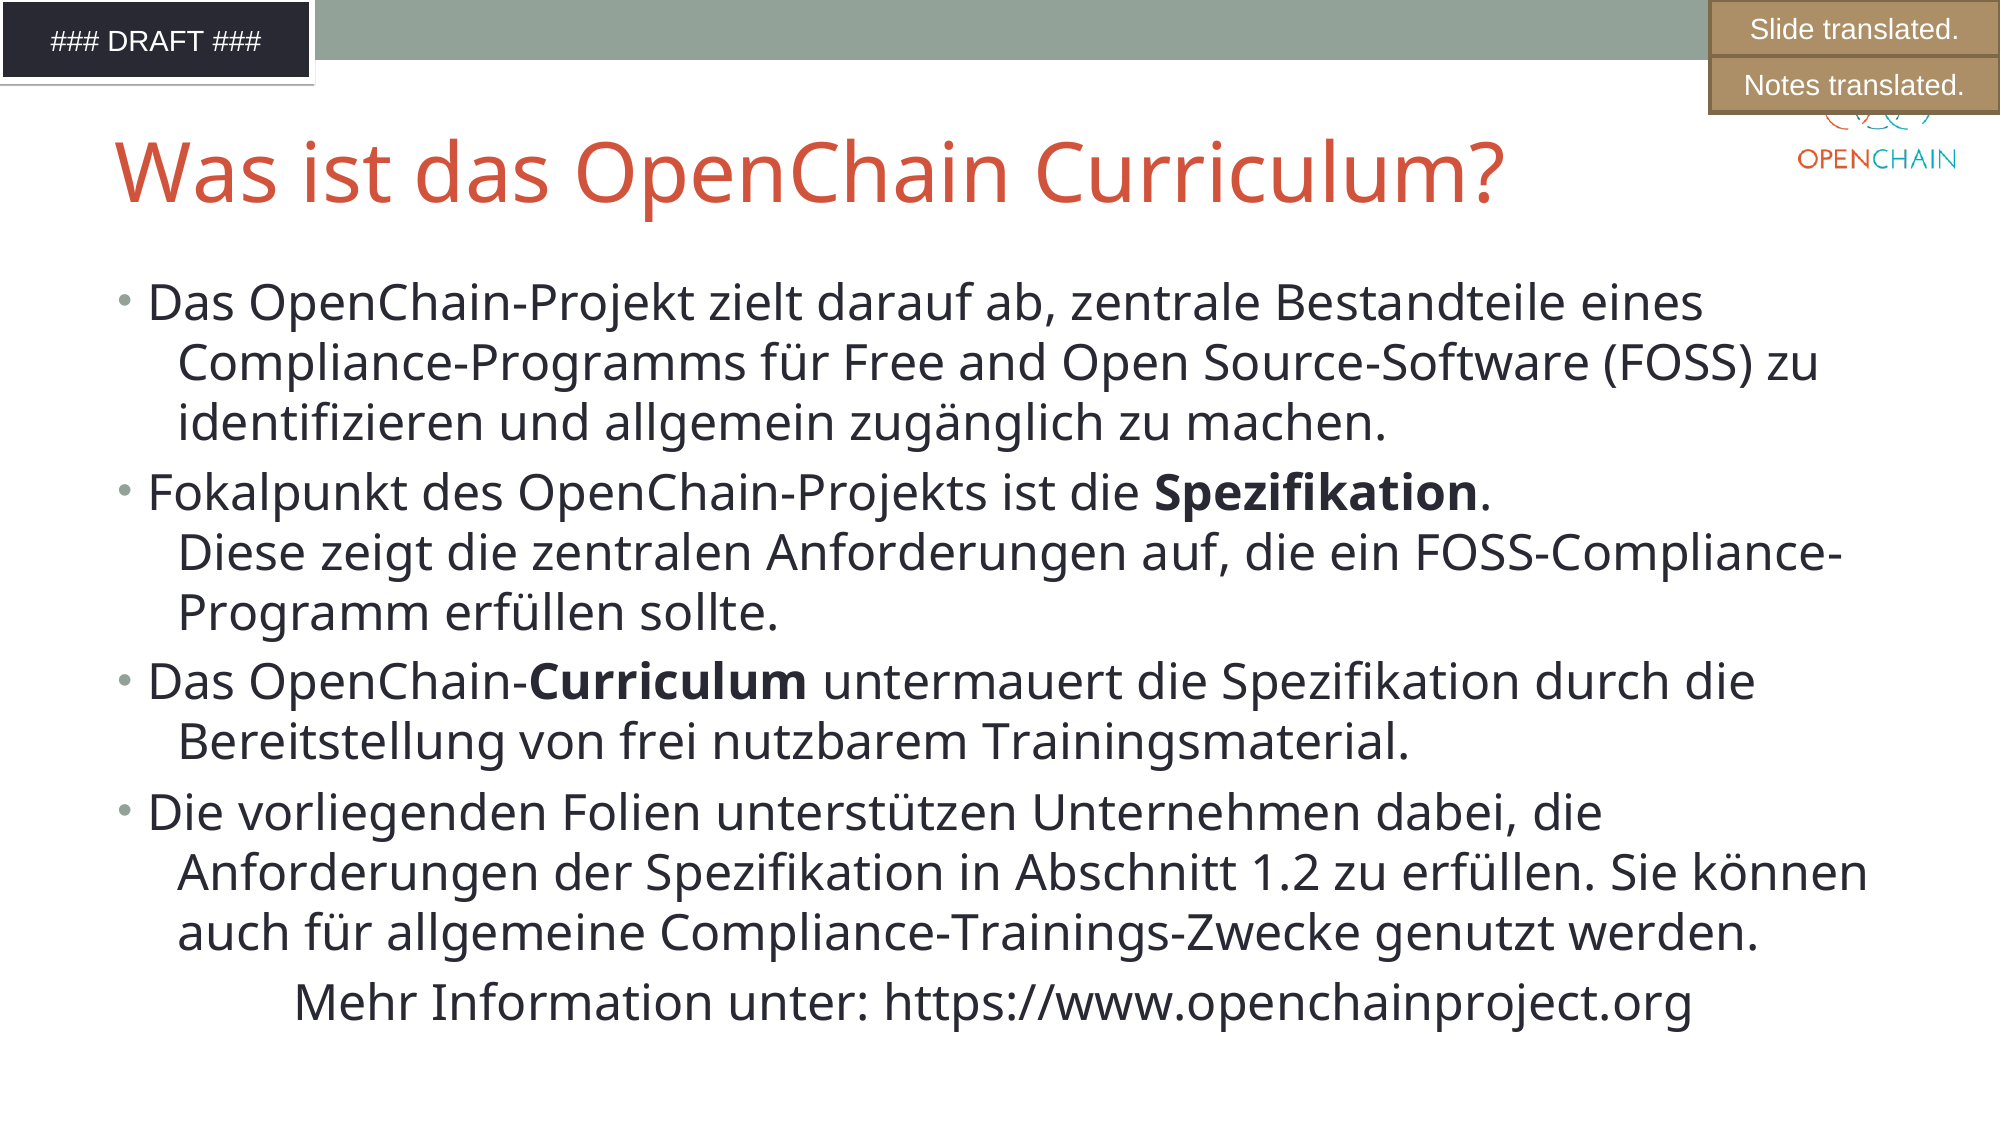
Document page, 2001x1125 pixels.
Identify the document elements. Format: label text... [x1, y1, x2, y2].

title Was ist das OpenChain Curriculum? [99, 87, 1900, 251]
text_box Slide translated. [1710, 0, 2000, 56]
text_box Notes translated. [1710, 56, 2000, 113]
list Das OpenChain-Projekt zielt darauf ab, zentrale Bestandteile eines Compliance-Programms für Free and Open Source-Software (FOSS) zu identifizieren und allgemein zugänglich zu machen. Fokalpunkt des OpenChain-Projekts ist die Spezifikation. Diese zeigt die zentralen Anforderungen auf, die ein FOSS-Compliance-Programm erfüllen sollte. Das OpenChain-Curriculum untermauert die Spezifikation durch die Bereitstellung von frei nutzbarem Trainingsmaterial. Die vorliegenden Folien unterstützen Unternehmen dabei, die Anforderungen der Spezifikation in Abschnitt 1.2 zu erfüllen. Sie können auch für allgemeine Compliance-Trainings-Zwecke genutzt werden. Mehr Information unter: https://www.openchainproject.org [102, 262, 1898, 1075]
